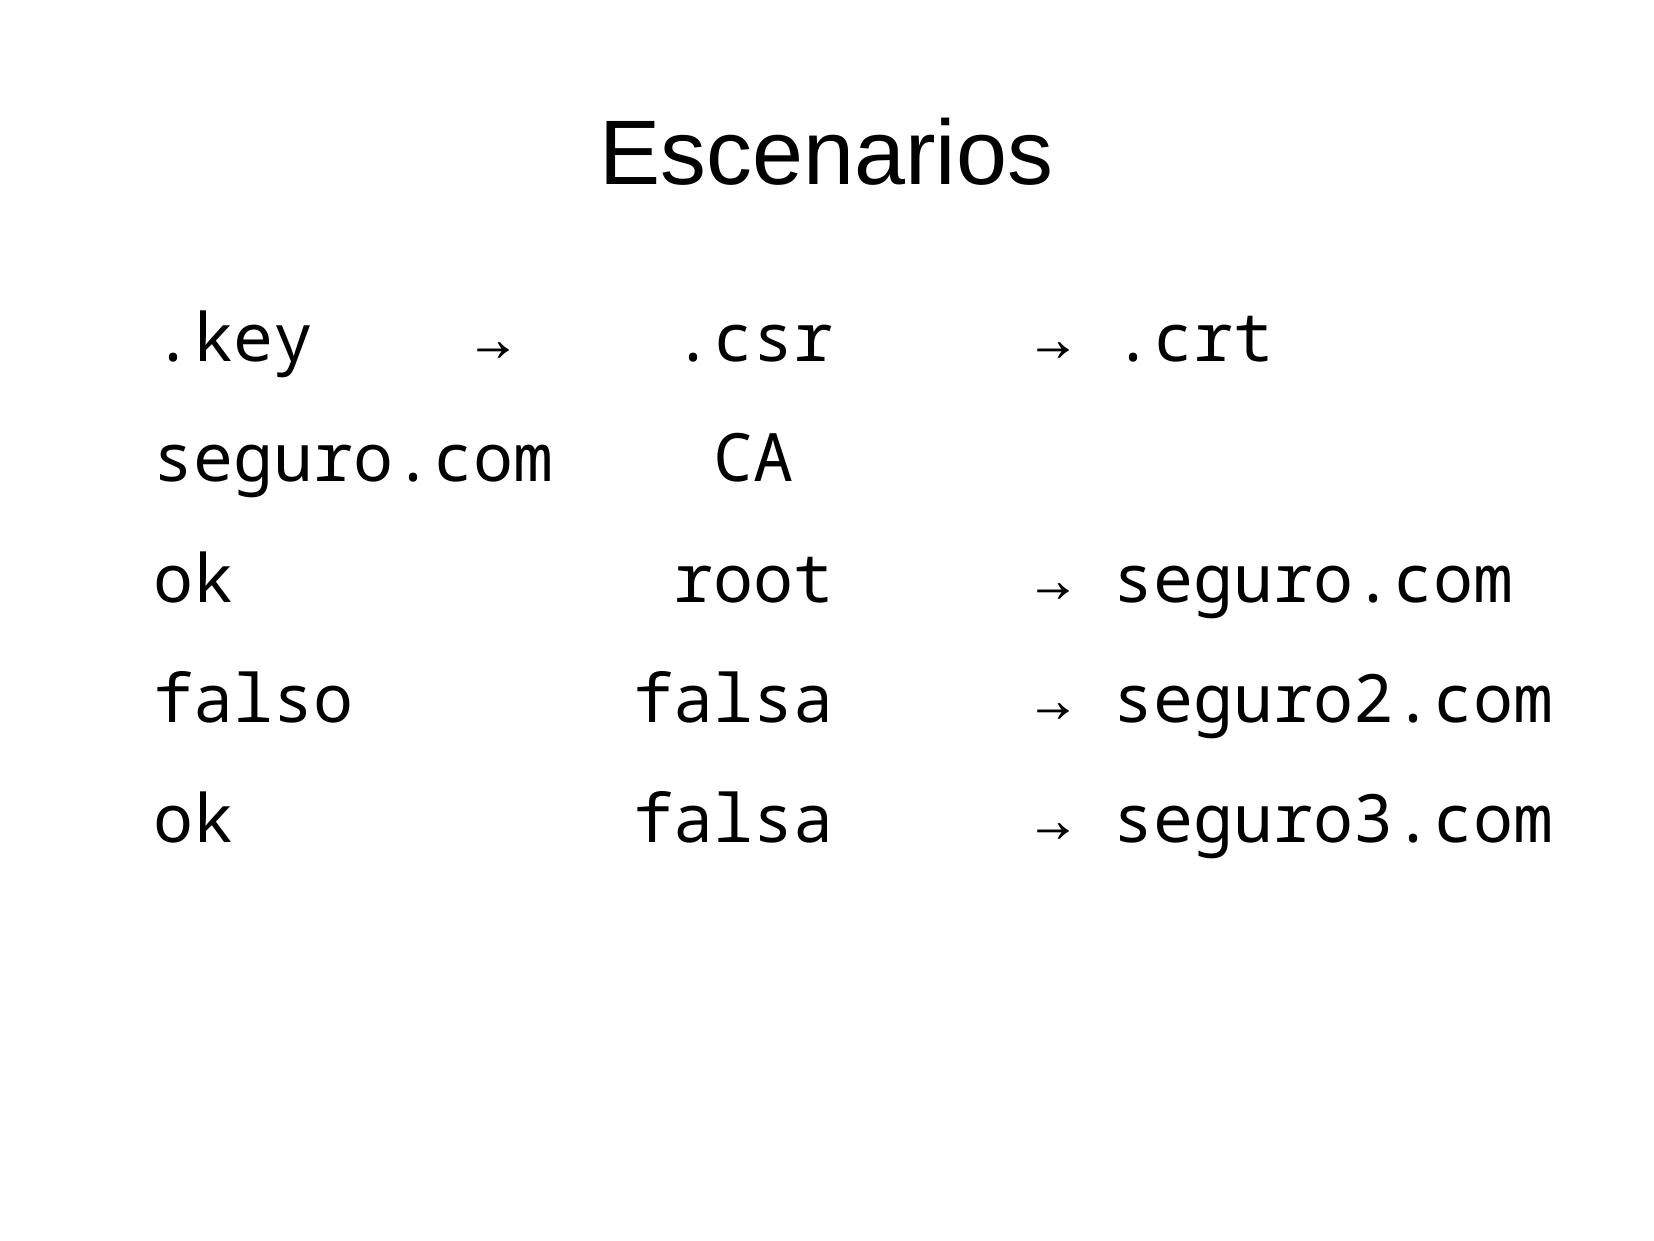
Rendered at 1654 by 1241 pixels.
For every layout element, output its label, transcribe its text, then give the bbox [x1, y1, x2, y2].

list .key → .csr → .crt seguro.com CA ok root → seguro.com falso falsa → seguro2.com ok falsa → seguro3.com [82, 290, 1571, 1010]
title Escenarios [82, 49, 1571, 257]
